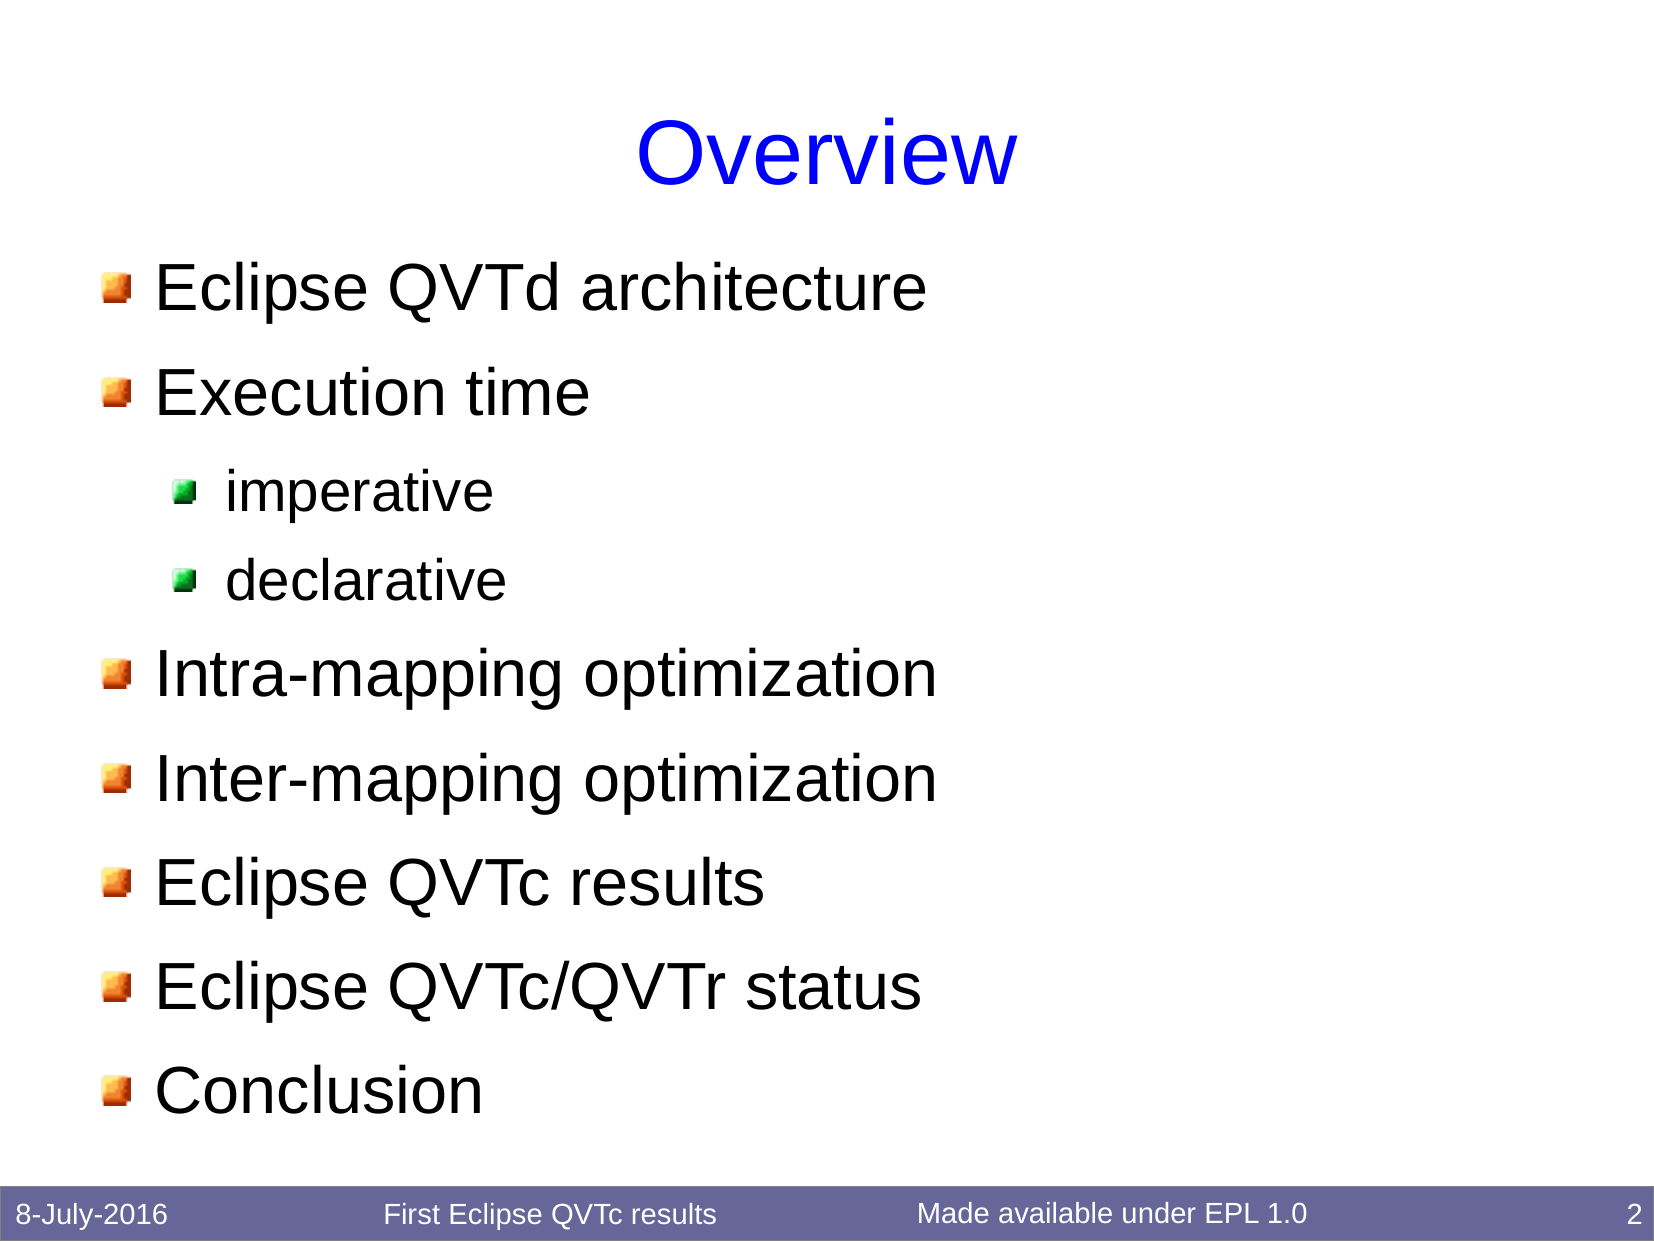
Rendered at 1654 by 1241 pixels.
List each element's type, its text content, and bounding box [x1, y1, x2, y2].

list Eclipse QVTd architecture Execution time imperative declarative Intra-mapping optimization Inter-mapping optimization Eclipse QVTc results Eclipse QVTc/QVTr status Conclusion [83, 250, 1610, 1128]
title Overview [82, 49, 1571, 257]
